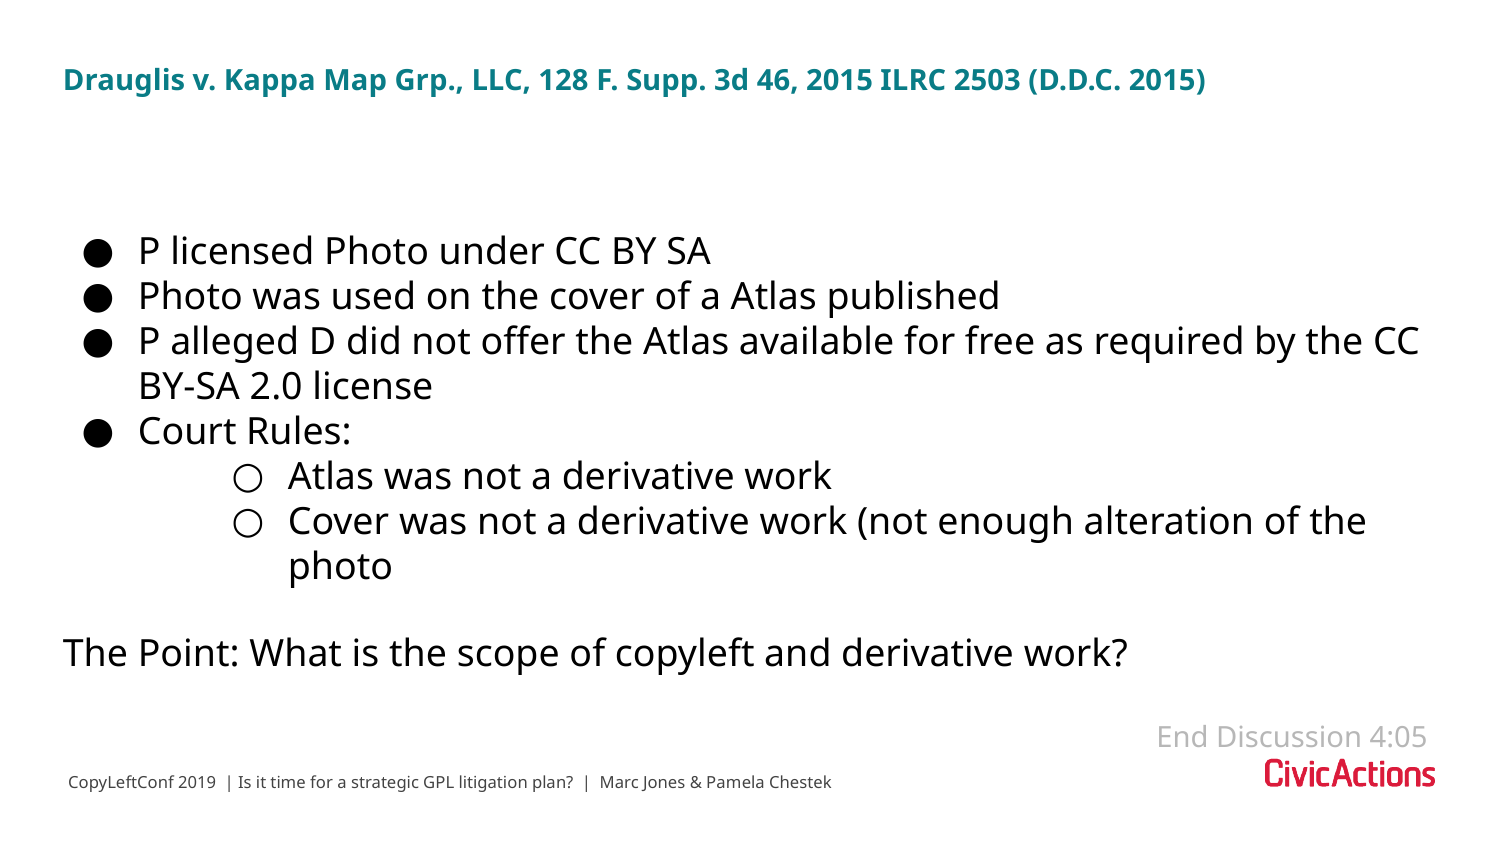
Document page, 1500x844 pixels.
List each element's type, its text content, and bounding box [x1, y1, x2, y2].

picture [1265, 758, 1435, 787]
list P licensed Photo under CC BY SA Photo was used on the cover of a Atlas published P alleged D did not offer the Atlas available for free as required by the CC BY-SA 2.0 license Court Rules: Atlas was not a derivative work Cover was not a derivative work (not enough alteration of the photo The Point: What is the scope of copyleft and derivative work? End Discussion 4:05 [53, 136, 1438, 758]
text_box CopyLeftConf 2019 | Is it time for a strategic GPL litigation plan? | Marc Jones & Pamela Chestek [53, 757, 1235, 796]
title Drauglis v. Kappa Map Grp., LLC, 128 F. Supp. 3d 46, 2015 ILRC 2503 (D.D.C. 2015) [53, 51, 1438, 136]
